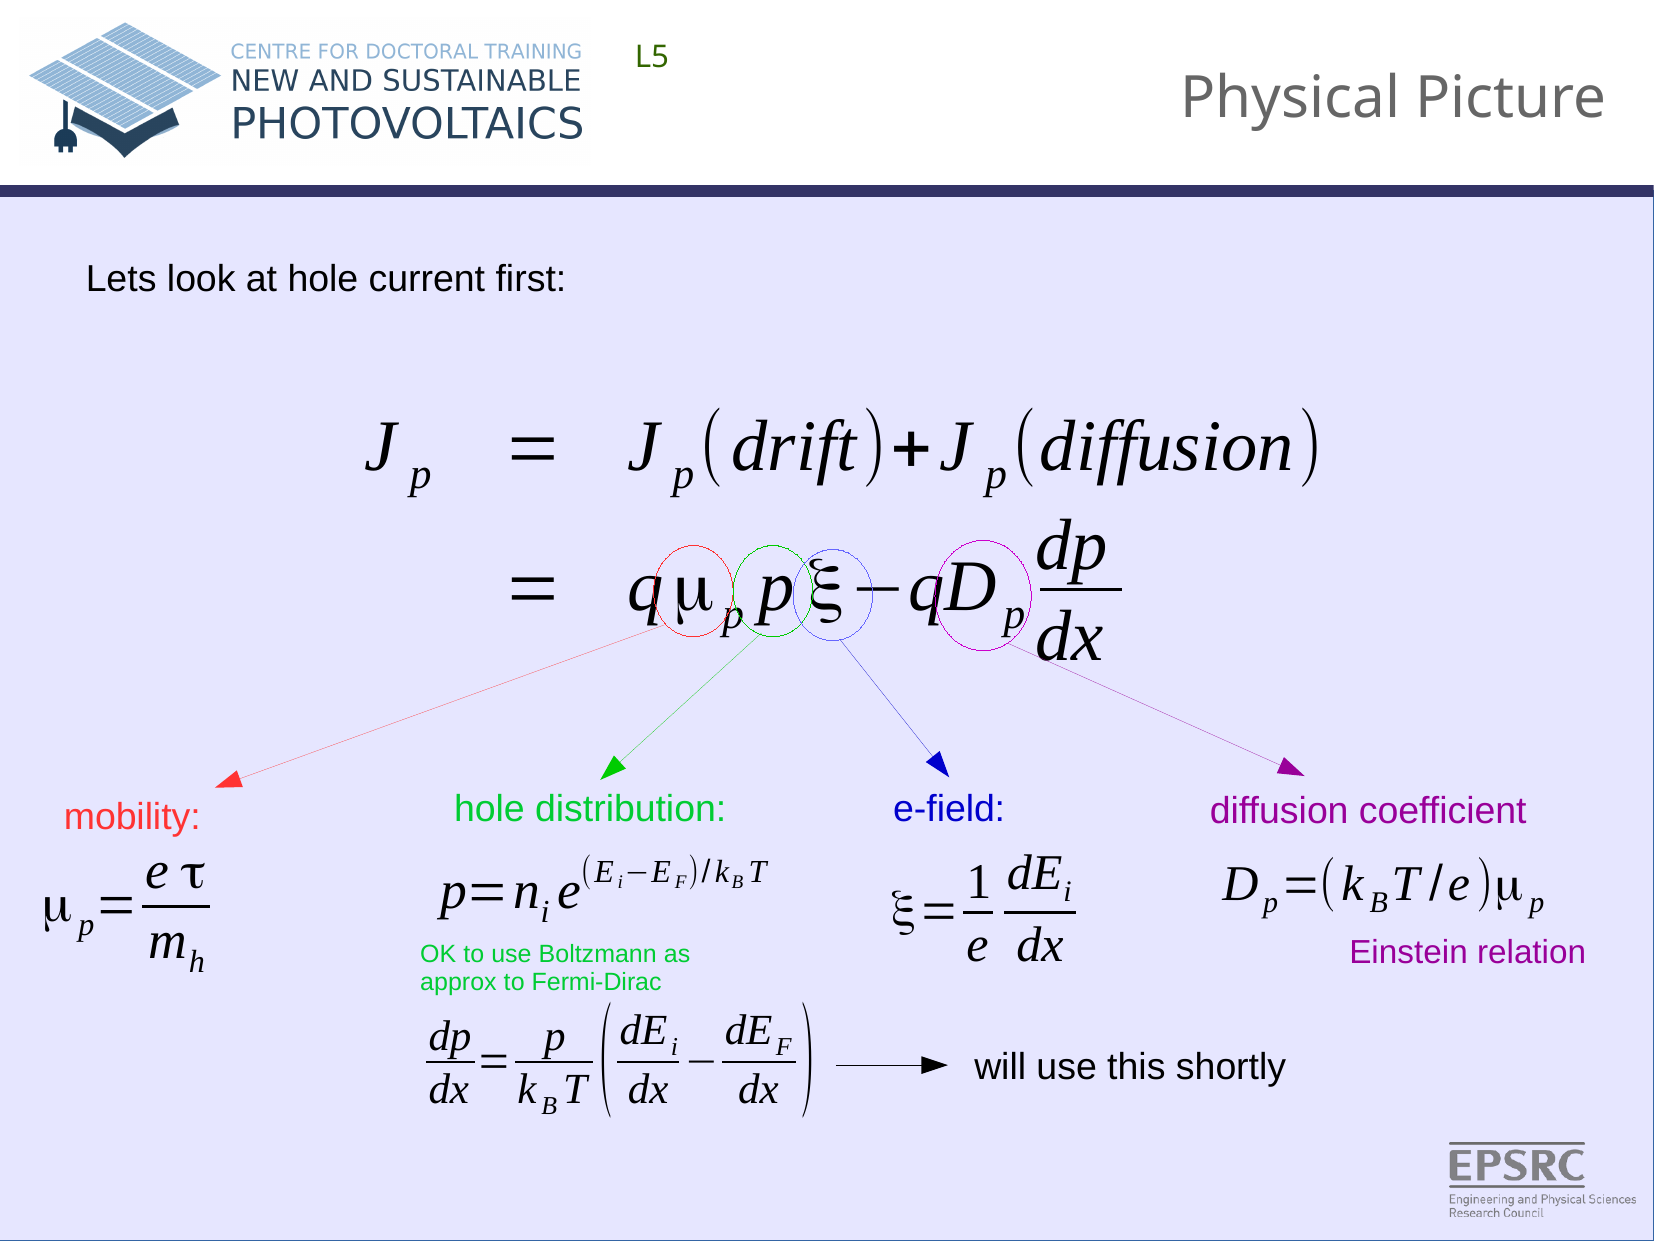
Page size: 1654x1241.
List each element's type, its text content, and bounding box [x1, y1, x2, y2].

chart [878, 845, 1091, 973]
text_box hole distribution: [439, 779, 742, 837]
text_box OK to use Boltzmann as approx to Fermi-Dirac [405, 932, 773, 1093]
picture [19, 17, 591, 166]
chart [412, 999, 825, 1122]
text_box Lets look at hole current first: [70, 249, 582, 307]
chart [28, 841, 226, 978]
text_box Einstein relation [1334, 925, 1602, 980]
chart [420, 851, 782, 930]
text_box [0, 197, 1654, 1241]
chart [346, 397, 1342, 678]
text_box mobility: [48, 787, 216, 845]
chart [1206, 853, 1558, 919]
picture [1449, 1142, 1636, 1217]
text_box Physical Picture [770, 51, 1622, 142]
text_box e-field: [878, 779, 1021, 837]
text_box L5 [620, 29, 880, 80]
text_box will use this shortly [959, 1037, 1302, 1095]
text_box diffusion coefficient [1195, 782, 1542, 840]
